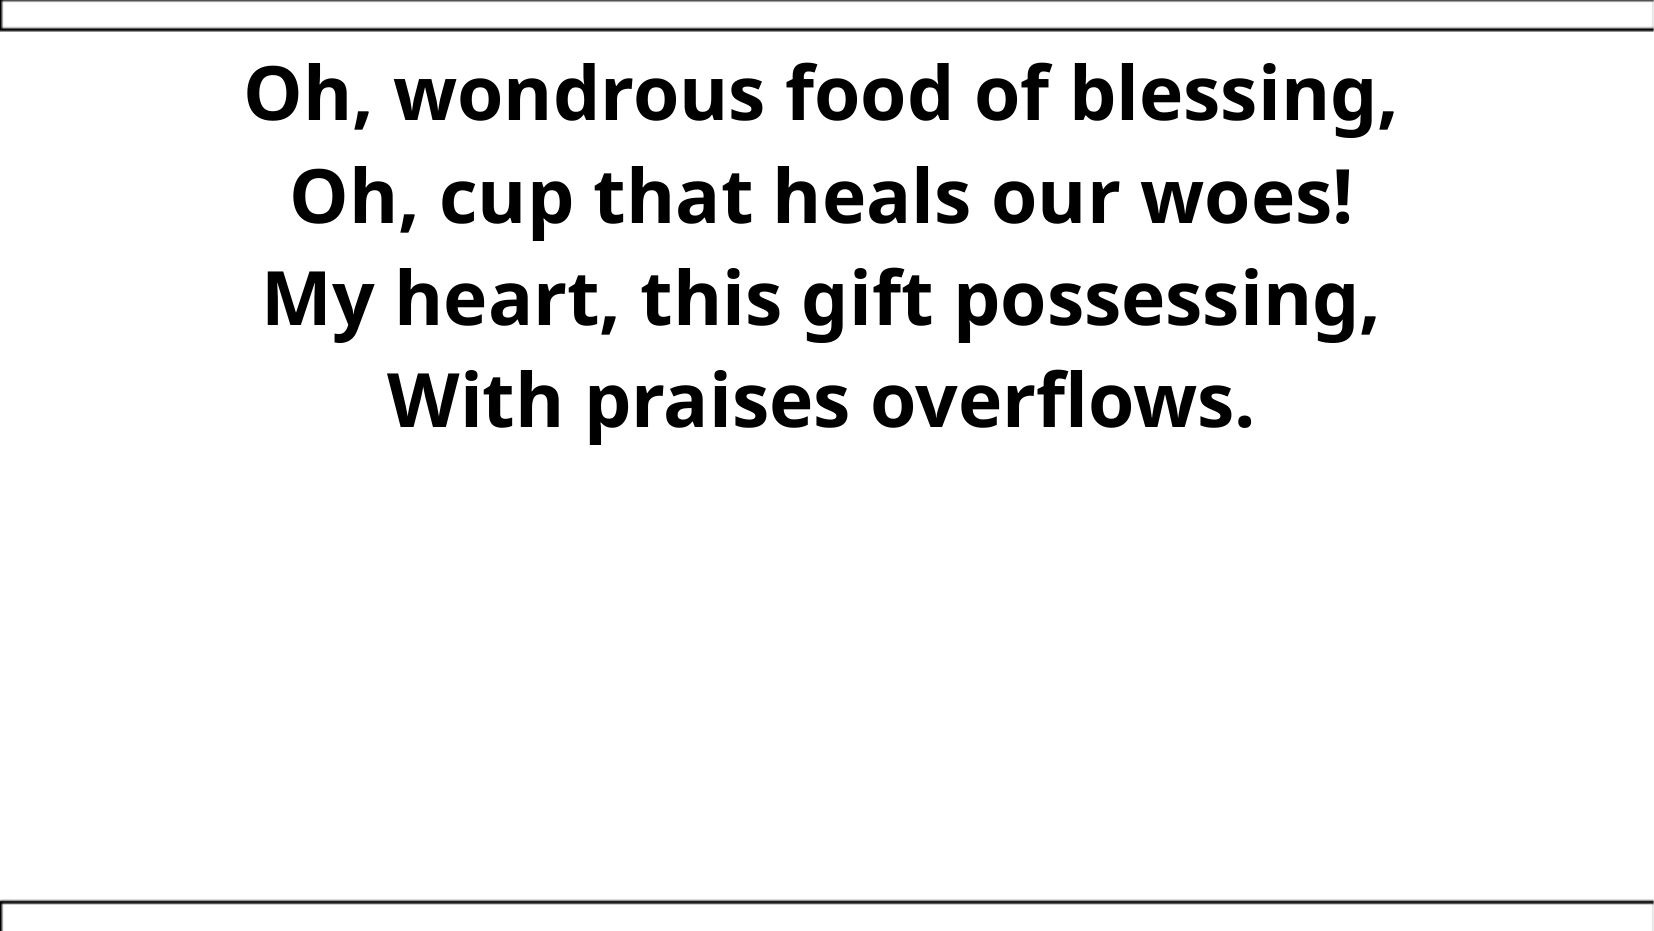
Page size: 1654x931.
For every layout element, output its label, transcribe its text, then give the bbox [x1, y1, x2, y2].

picture [0, 0, 1654, 931]
text_box Oh, wondrous food of blessing, Oh, cup that heals our woes! My heart, this gift possessing, With praises overflows. [102, 33, 1543, 448]
